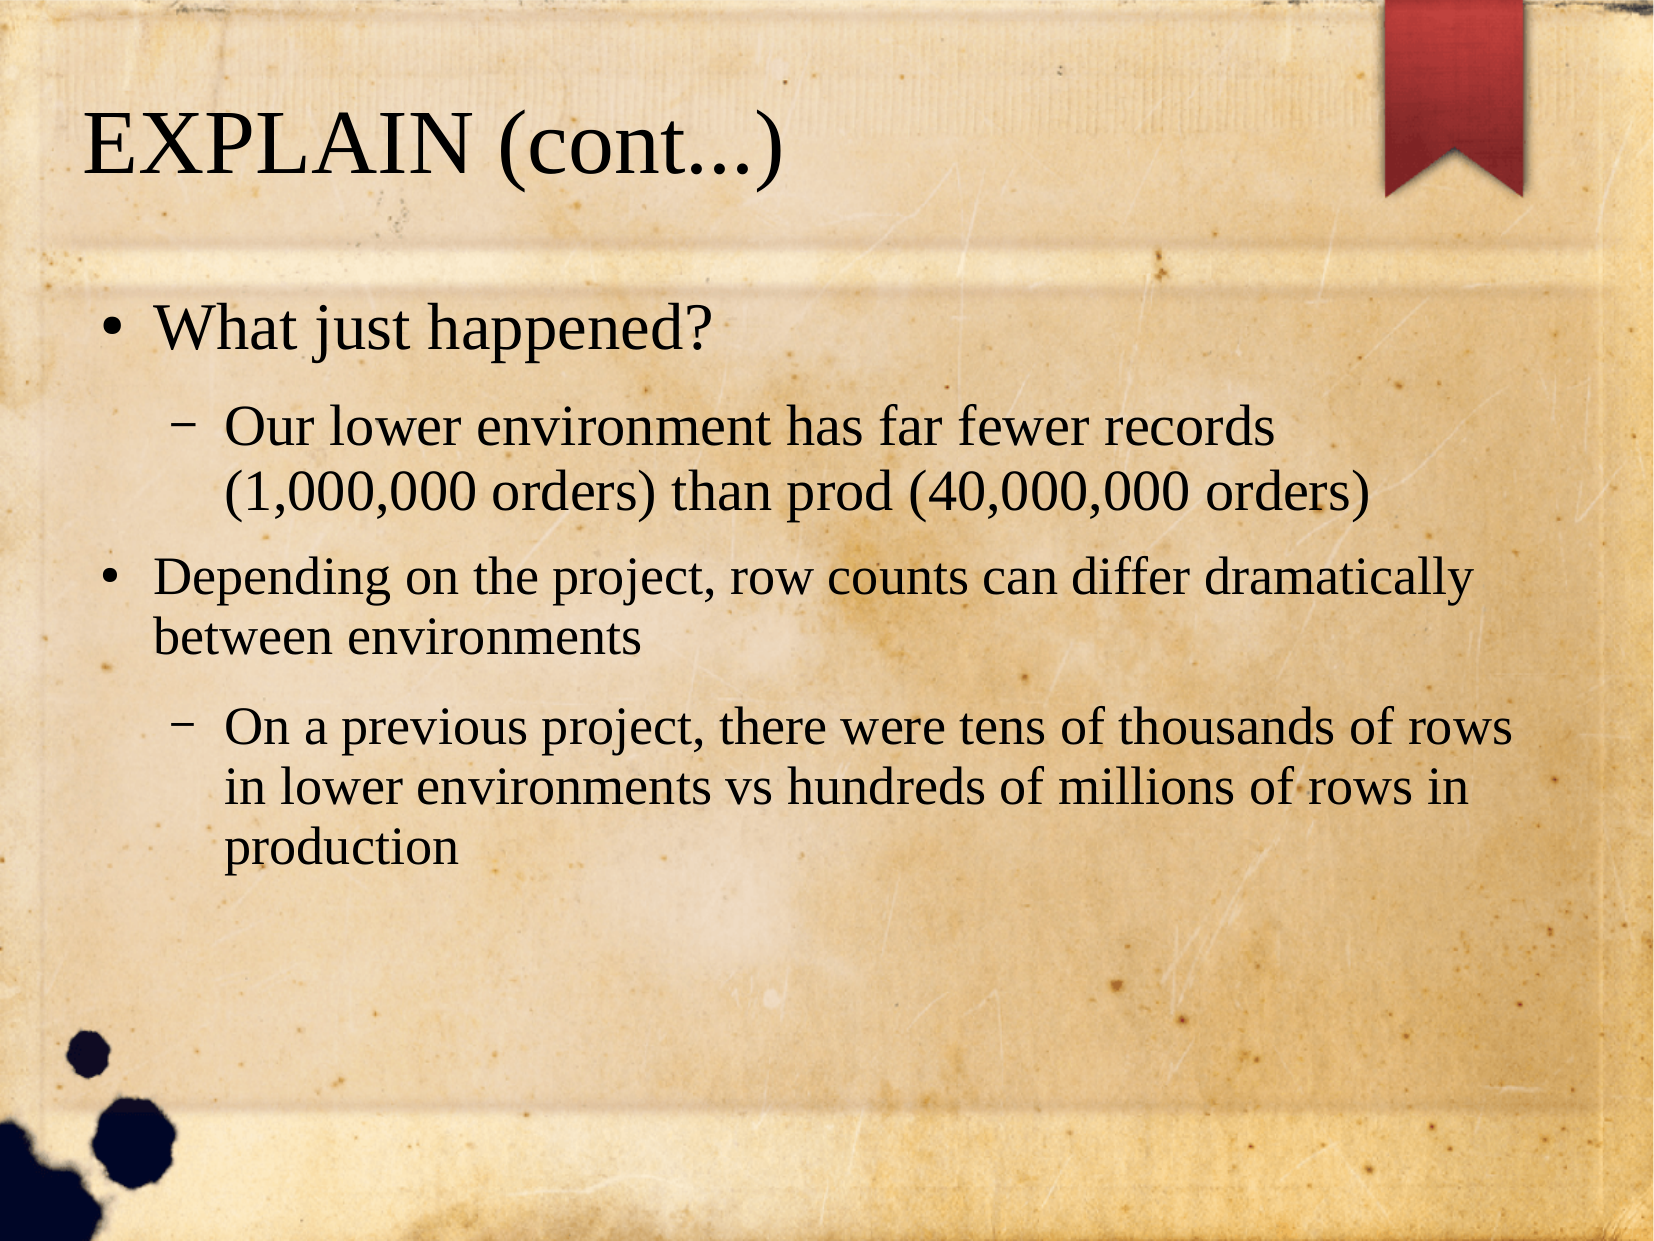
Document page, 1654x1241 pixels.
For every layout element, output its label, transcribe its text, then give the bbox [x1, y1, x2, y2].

picture [0, 0, 1654, 1241]
list What just happened? Our lower environment has far fewer records (1,000,000 orders) than prod (40,000,000 orders) Depending on the project, row counts can differ dramatically between environments On a previous project, there were tens of thousands of rows in lower environments vs hundreds of millions of rows in production [82, 290, 1538, 1010]
title EXPLAIN (cont...) [82, 49, 1347, 237]
